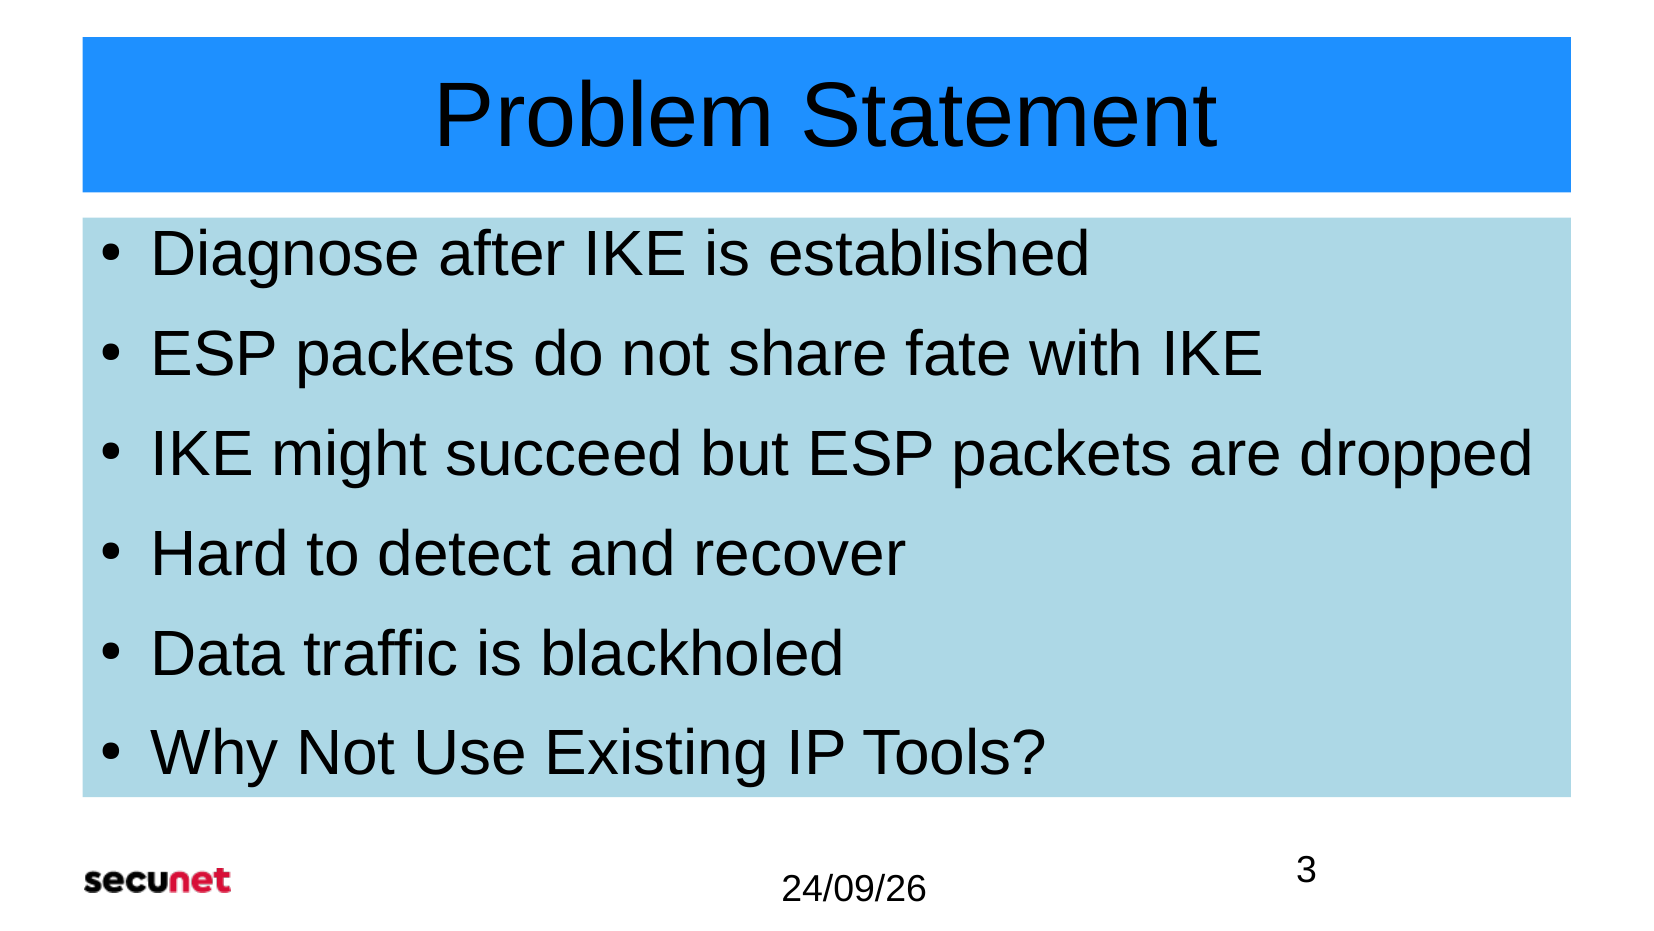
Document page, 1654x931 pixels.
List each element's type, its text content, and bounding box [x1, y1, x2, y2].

title Problem Statement [82, 37, 1571, 193]
list Diagnose after IKE is established ESP packets do not share fate with IKE IKE might succeed but ESP packets are dropped Hard to detect and recover Data traffic is blackholed Why Not Use Existing IP Tools? [82, 217, 1571, 798]
picture [84, 868, 231, 893]
